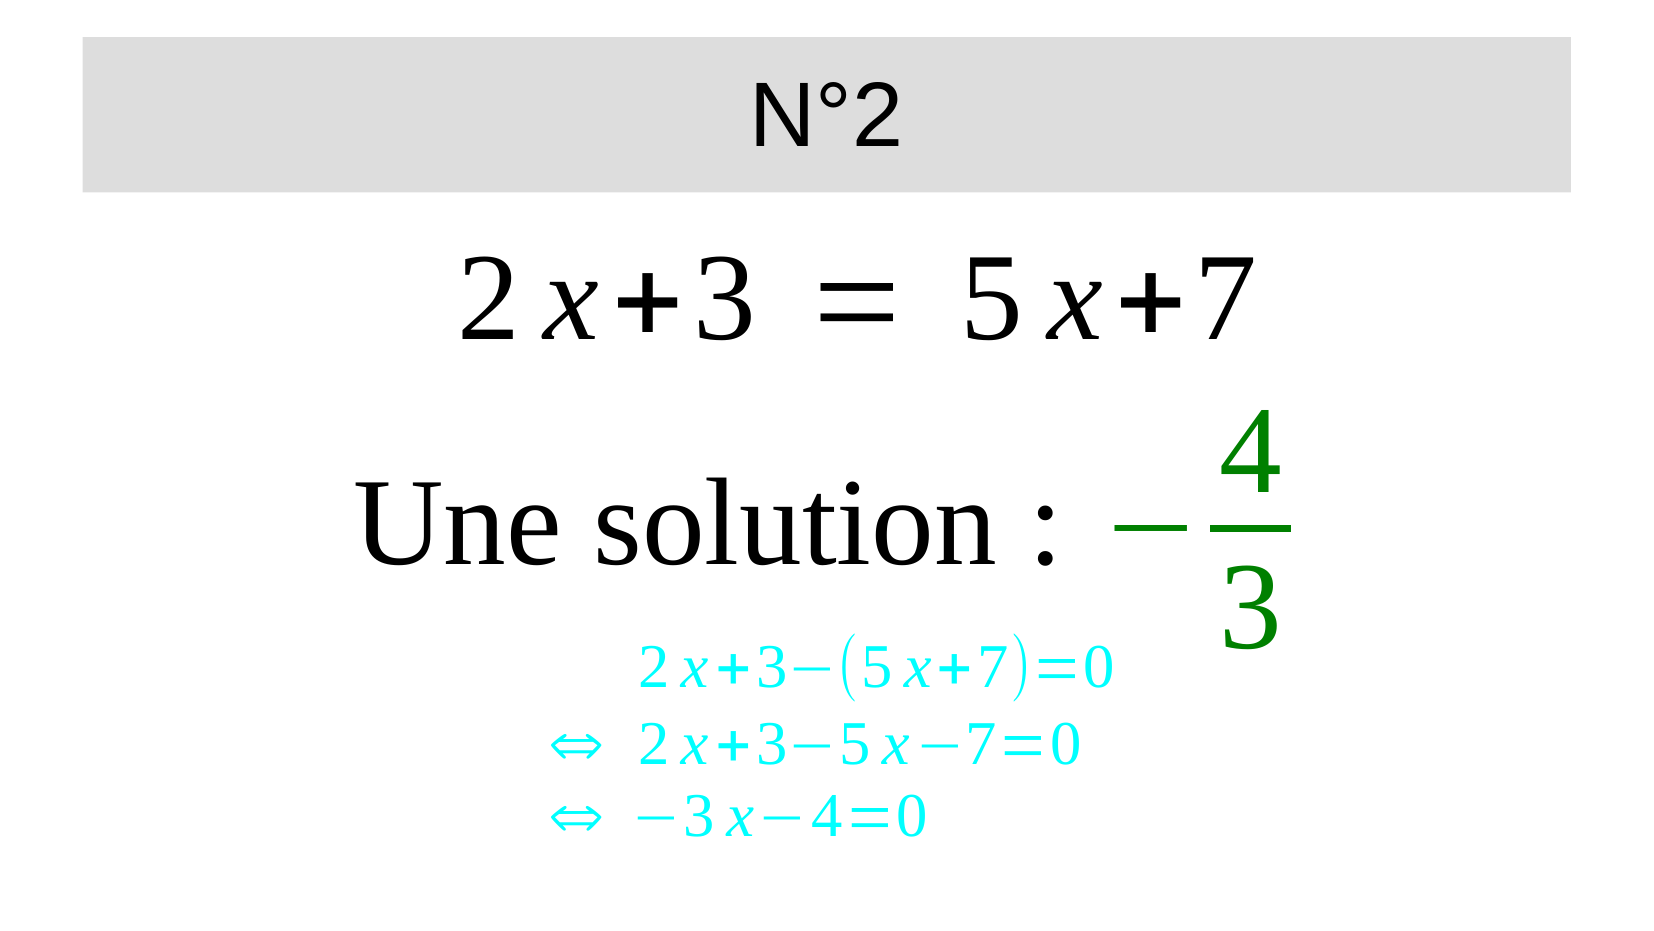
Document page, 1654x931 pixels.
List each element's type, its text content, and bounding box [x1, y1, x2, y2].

chart [342, 381, 1303, 851]
title N°2 [82, 37, 1571, 193]
chart [447, 228, 1264, 367]
